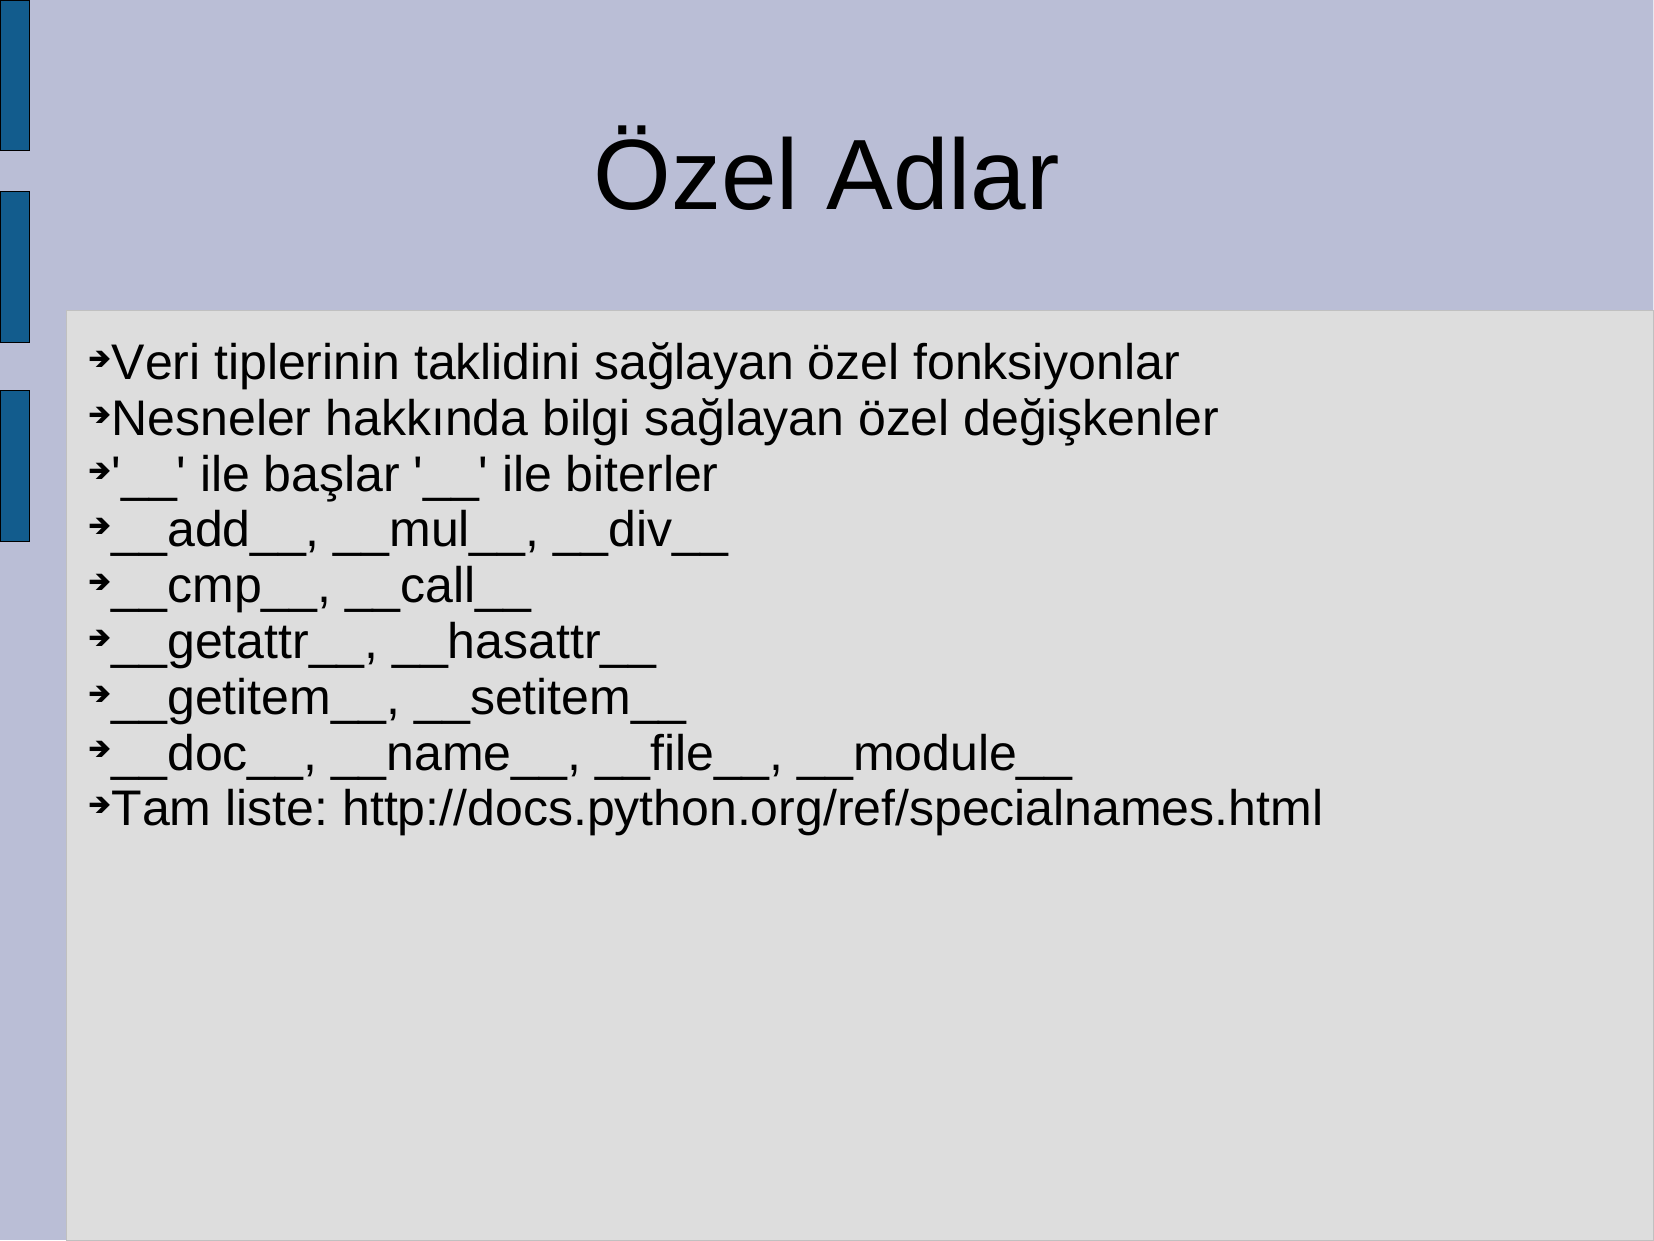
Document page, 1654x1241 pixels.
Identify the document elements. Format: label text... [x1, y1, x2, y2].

text_box Özel Adlar [593, 119, 1061, 244]
text_box Veri tiplerinin taklidini sağlayan özel fonksiyonlar Nesneler hakkında bilgi sağlayan özel değişkenler '__' ile başlar '__' ile biterler __add__, __mul__, __div__ __cmp__, __call__ __getattr__, __hasattr__ __getitem__, __setitem__ __doc__, __name__, __file__, __module__ Tam liste: http://docs.python.org/ref/specialnames.html [87, 334, 1325, 893]
